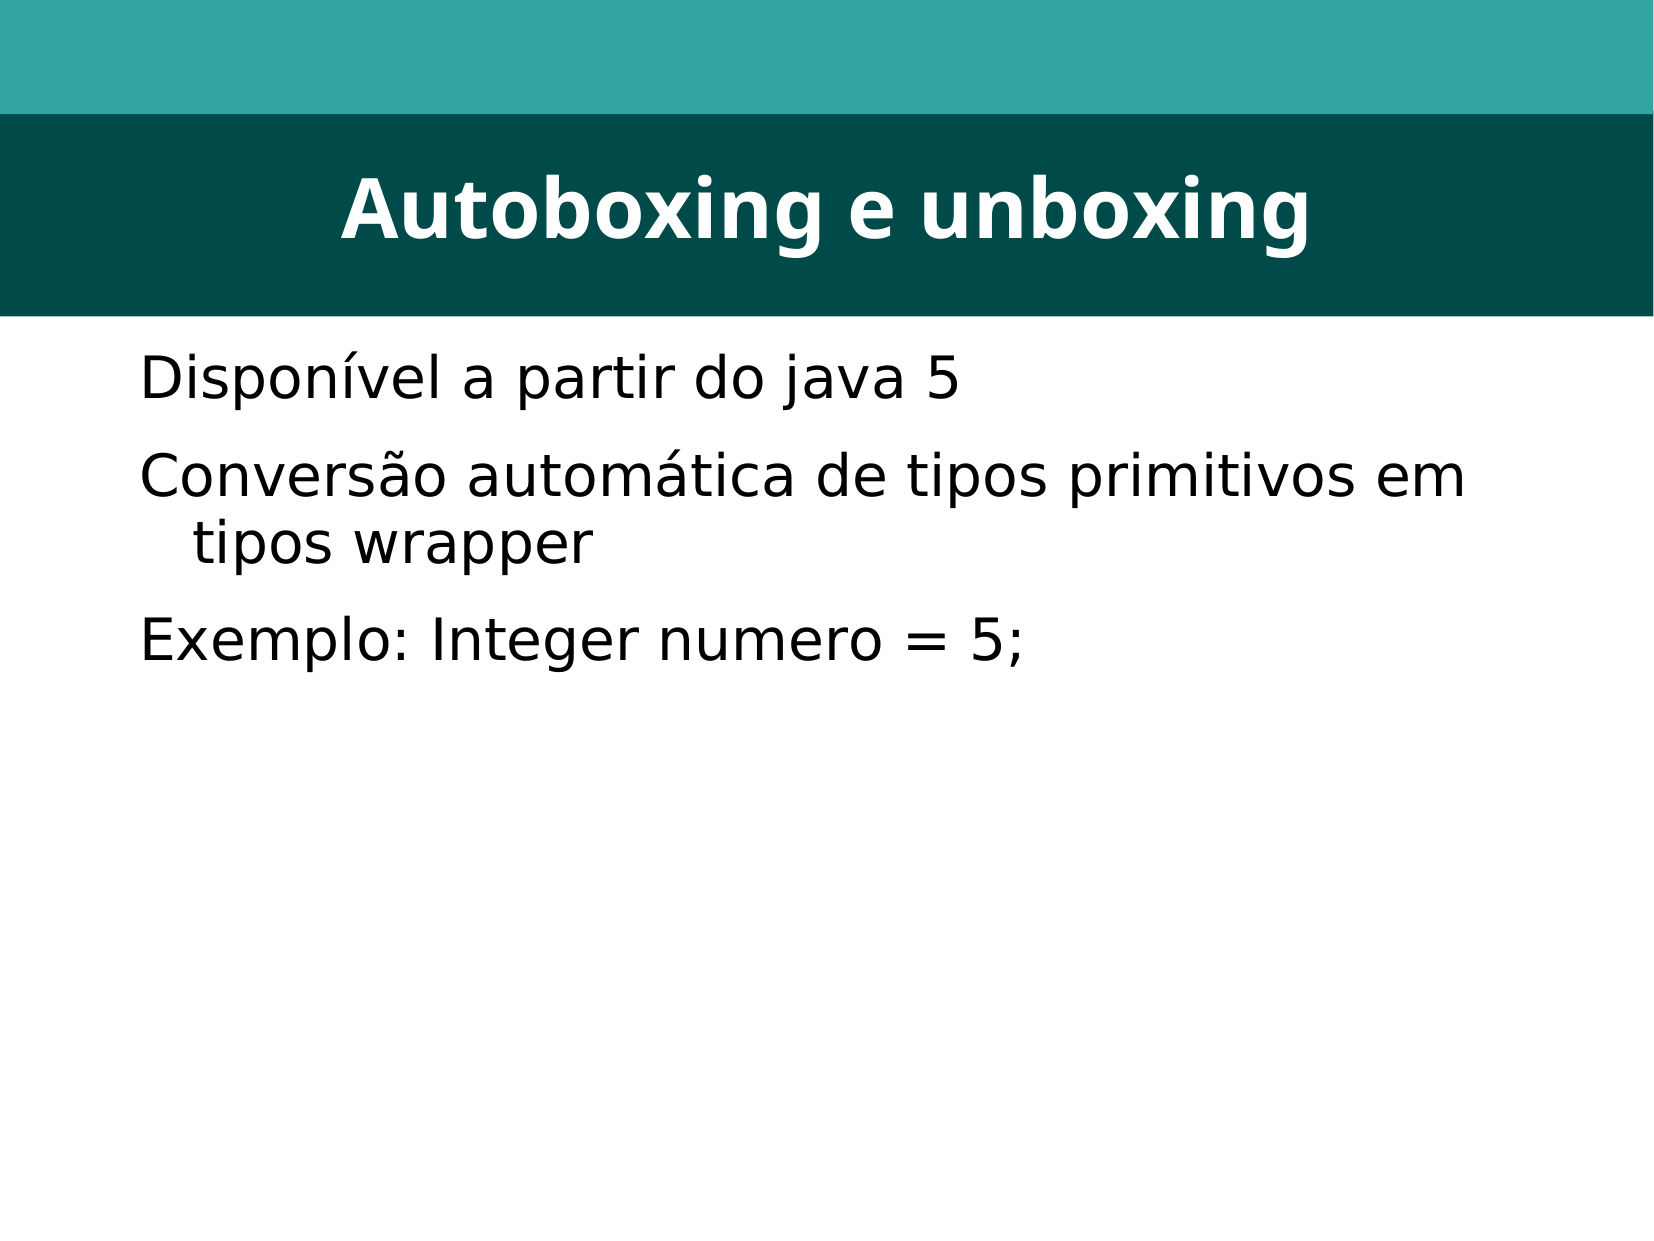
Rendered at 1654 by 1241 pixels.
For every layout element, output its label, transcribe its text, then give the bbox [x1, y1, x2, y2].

list Disponível a partir do java 5 Conversão automática de tipos primitivos em tipos wrapper Exemplo: Integer numero = 5; [121, 344, 1534, 1127]
title Autoboxing e unboxing [121, 102, 1534, 311]
